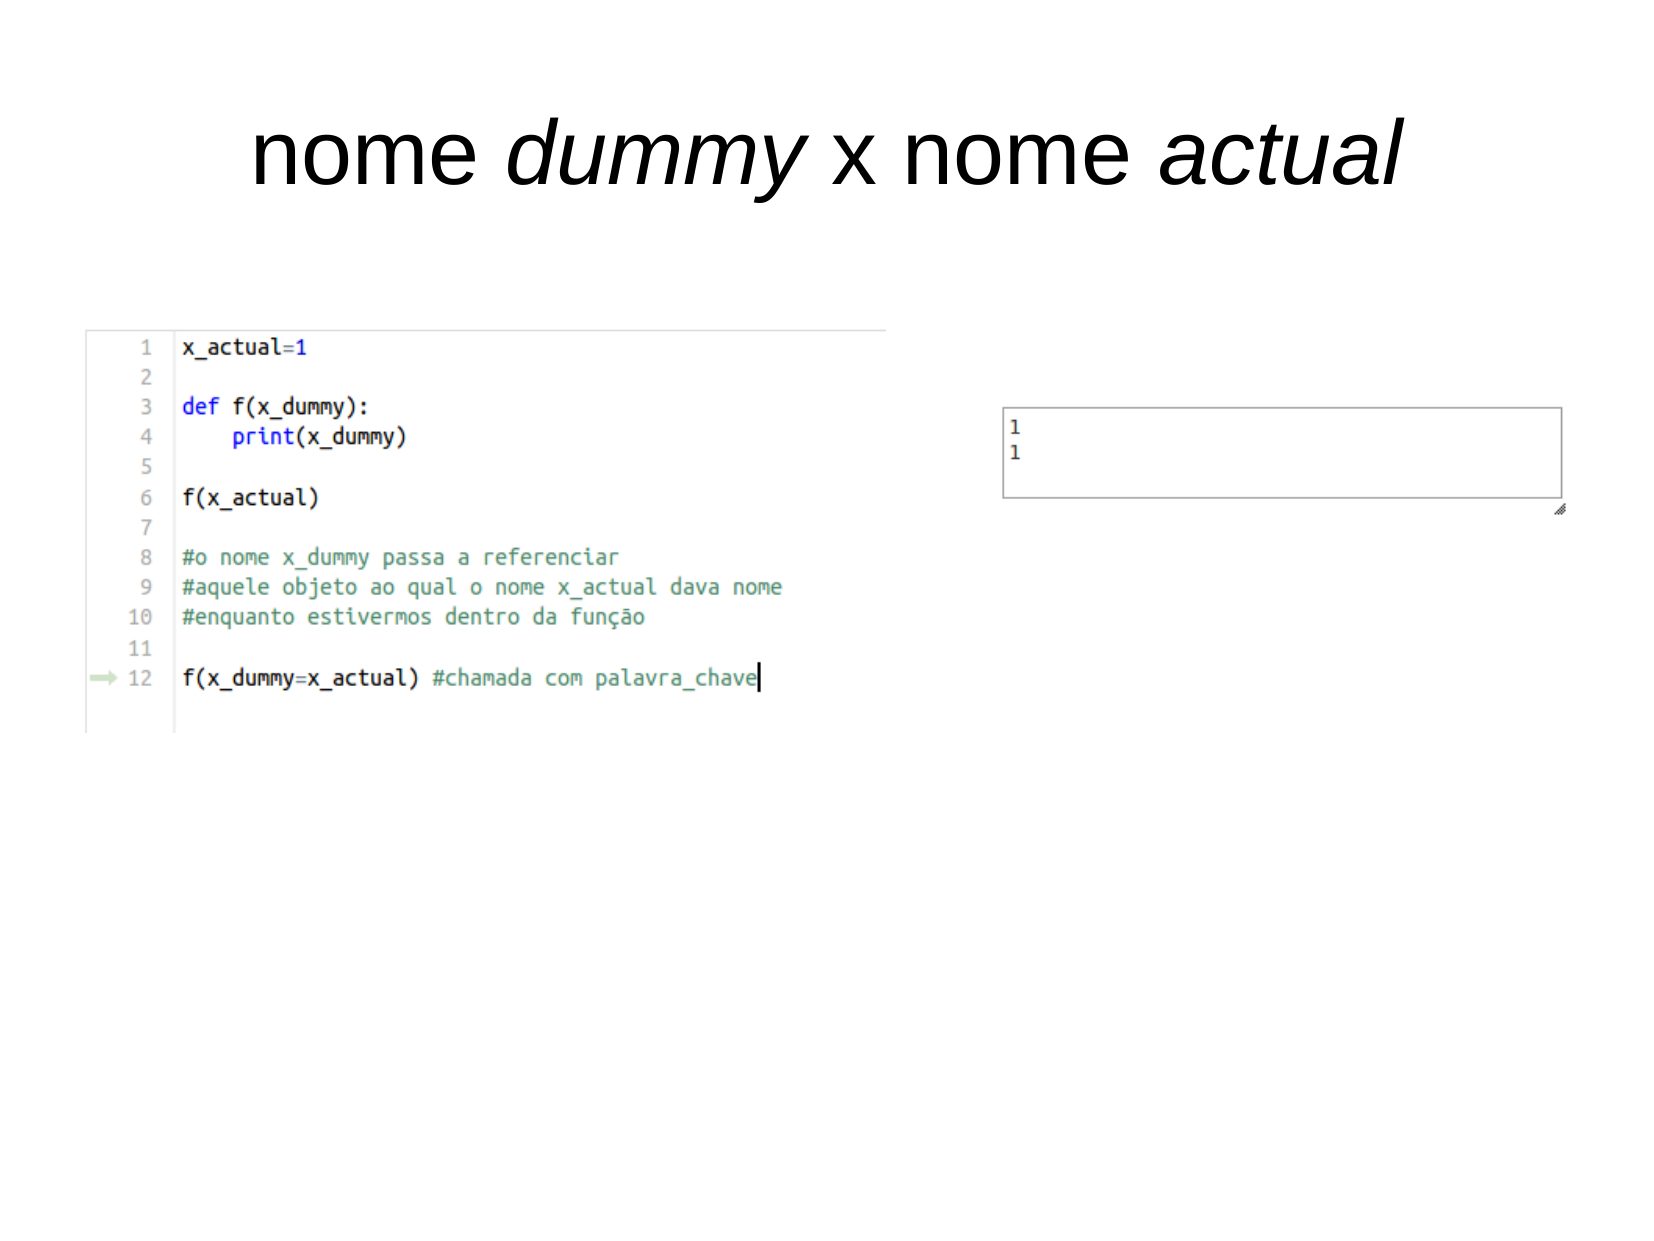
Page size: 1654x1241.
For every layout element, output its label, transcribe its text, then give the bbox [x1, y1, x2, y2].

title nome dummy x nome actual [82, 49, 1571, 257]
picture [998, 401, 1583, 529]
picture [73, 319, 886, 733]
